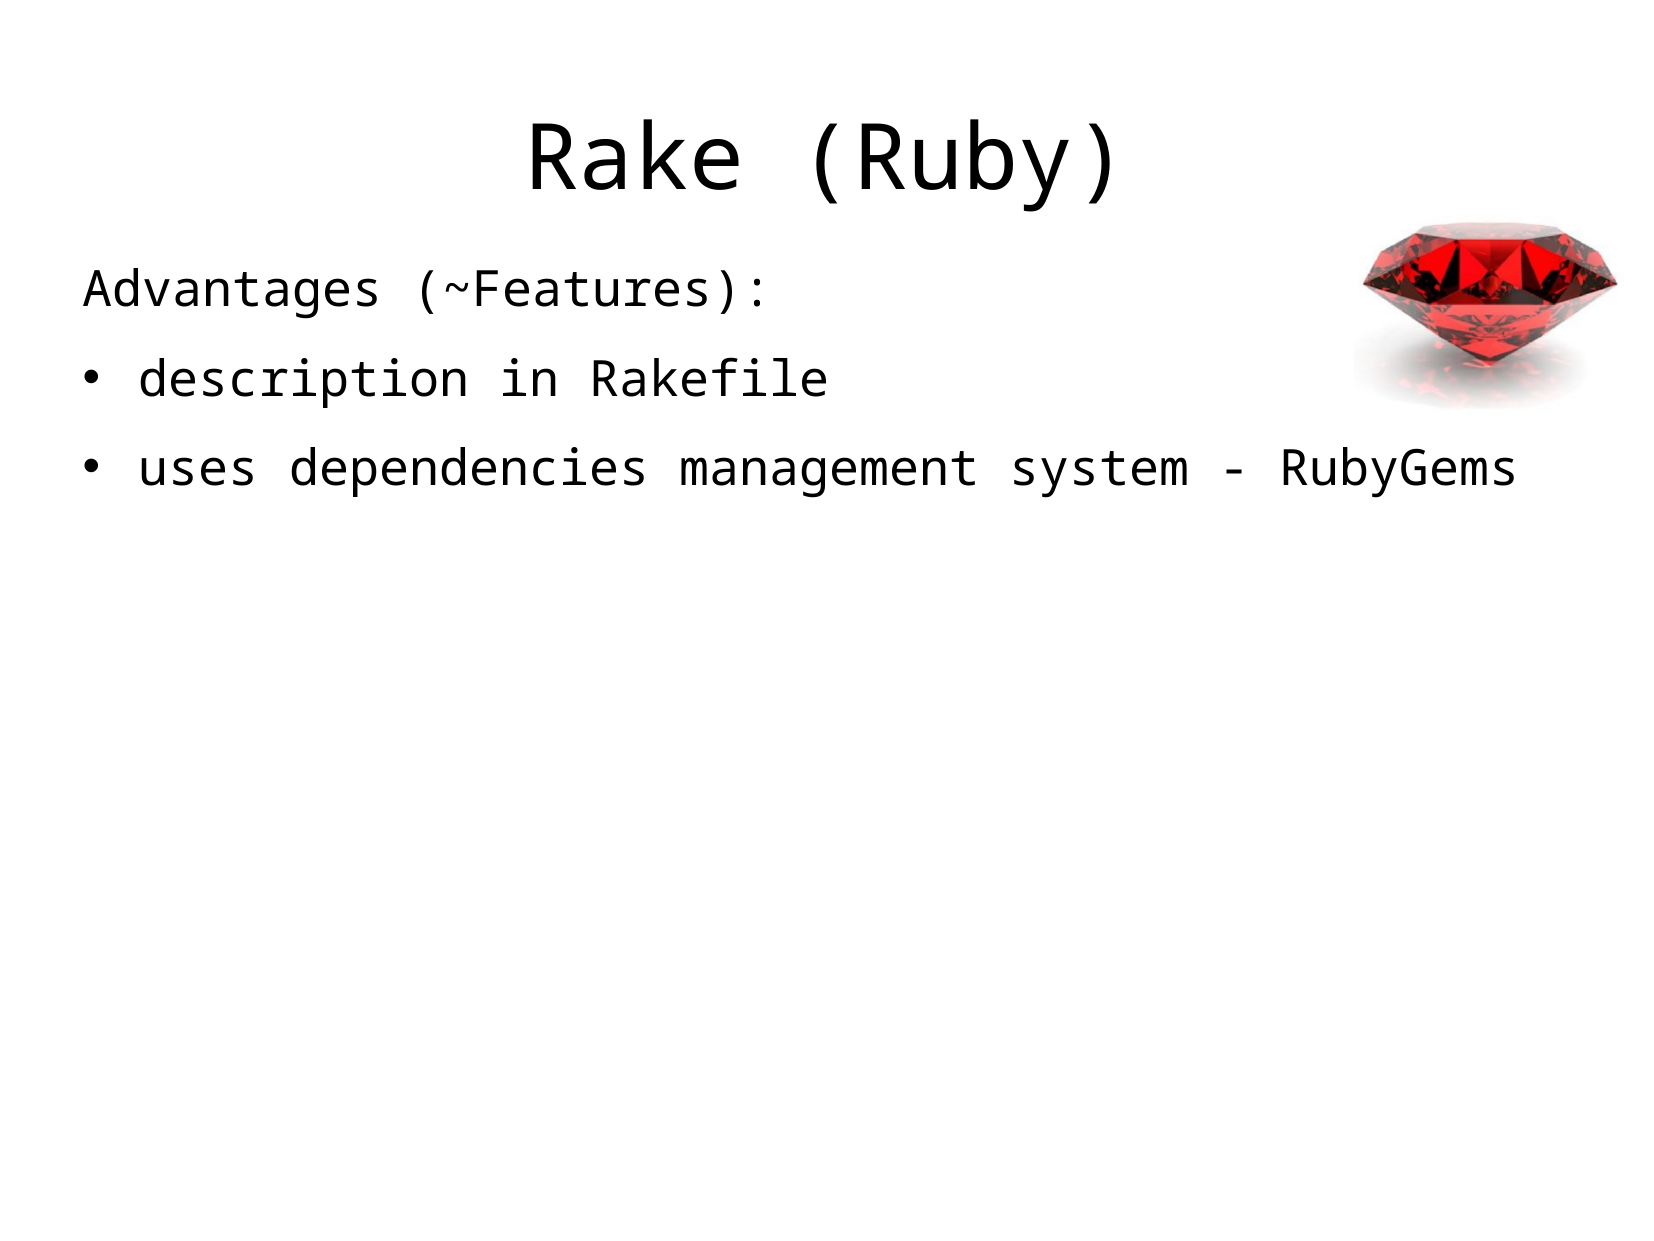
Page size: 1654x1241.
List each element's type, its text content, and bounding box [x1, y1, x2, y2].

title Rake (Ruby) [82, 49, 1571, 256]
text_box Advantages (~Features): description in Rakefile uses dependencies management system - RubyGems [82, 256, 1541, 1078]
picture [1354, 211, 1629, 418]
